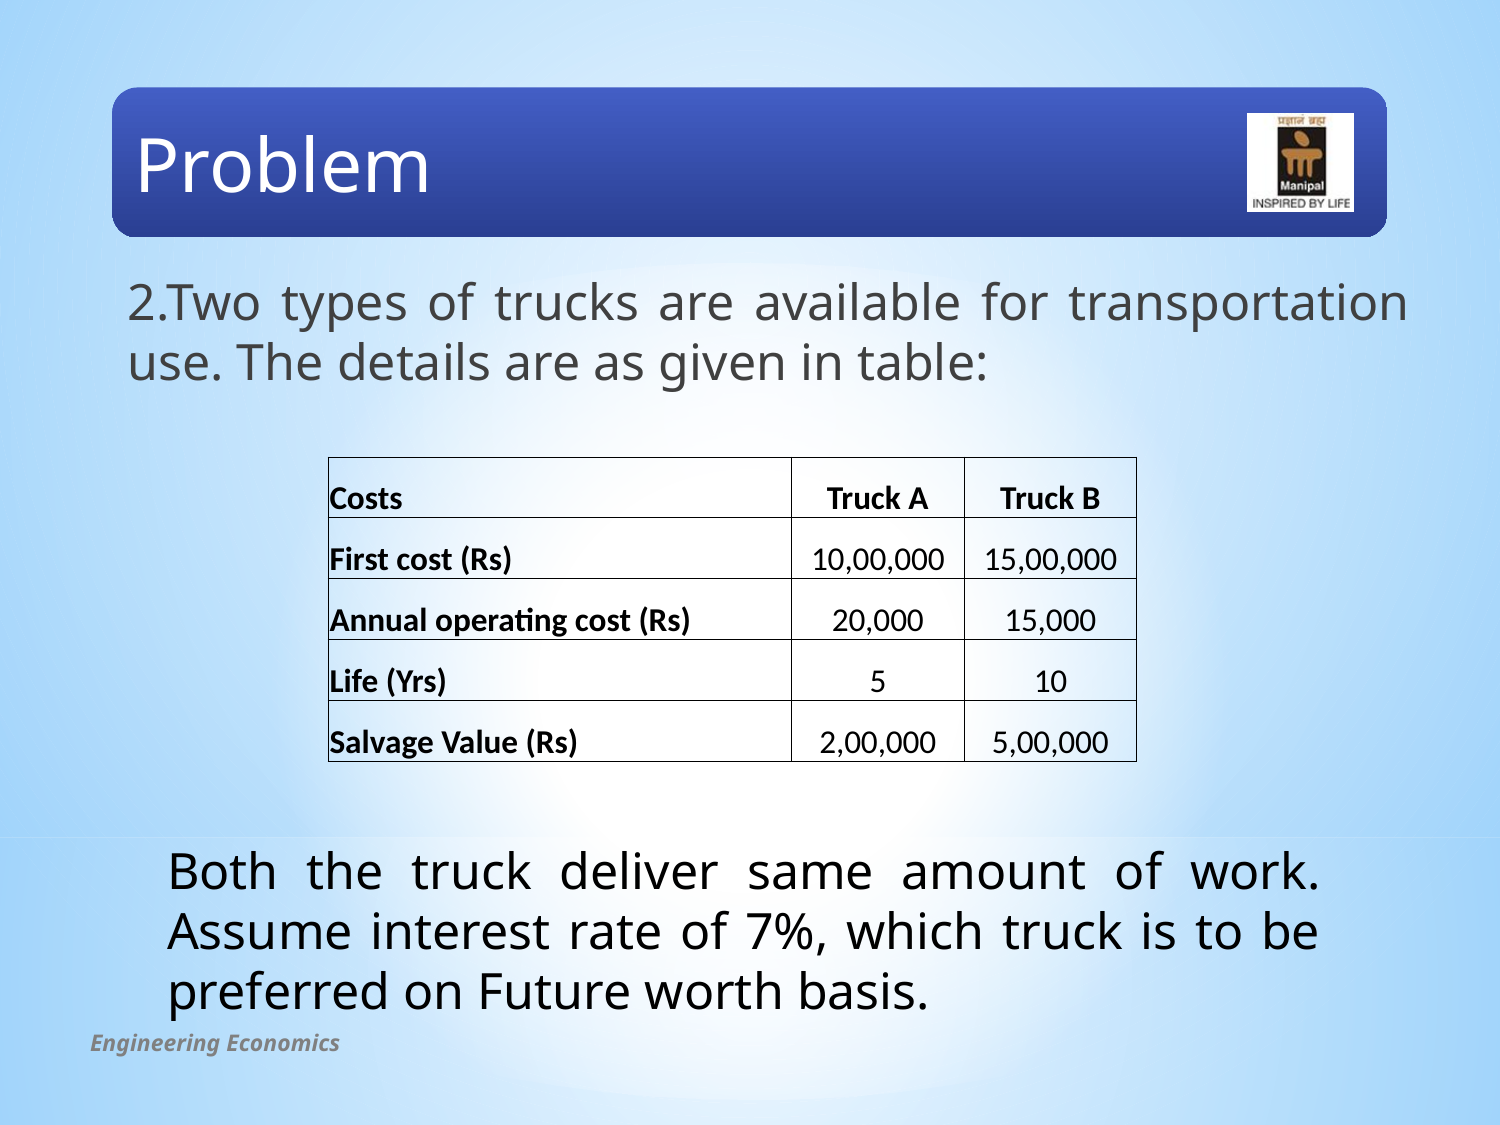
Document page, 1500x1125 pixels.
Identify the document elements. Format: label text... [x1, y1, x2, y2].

table_cell 10 [965, 640, 1136, 700]
table_cell 5 [792, 640, 964, 700]
table_cell 20,000 [792, 579, 964, 639]
table_cell First cost (Rs) [329, 518, 791, 578]
table_header Truck A [792, 458, 964, 517]
table_cell Annual operating cost (Rs) [329, 579, 791, 639]
table_cell Salvage Value (Rs) [329, 701, 791, 761]
footer Engineering Economics [75, 1012, 625, 1073]
text_box Problem [112, 87, 1388, 238]
table_cell 10,00,000 [792, 518, 964, 578]
table_cell 15,000 [965, 579, 1136, 639]
text_box Both the truck deliver same amount of work. Assume interest rate of 7%, which truck is to be preferred on Future worth basis. [152, 831, 1336, 1027]
table_cell 2,00,000 [792, 701, 964, 761]
list 2.Two types of trucks are available for transportation use. The details are as given in table: [112, 262, 1425, 493]
table_cell 5,00,000 [965, 701, 1136, 761]
table_header Truck B [965, 458, 1136, 517]
table_cell 15,00,000 [965, 518, 1136, 578]
picture [1247, 113, 1354, 212]
table_header Costs [329, 458, 791, 517]
table_cell Life (Yrs) [329, 640, 791, 700]
